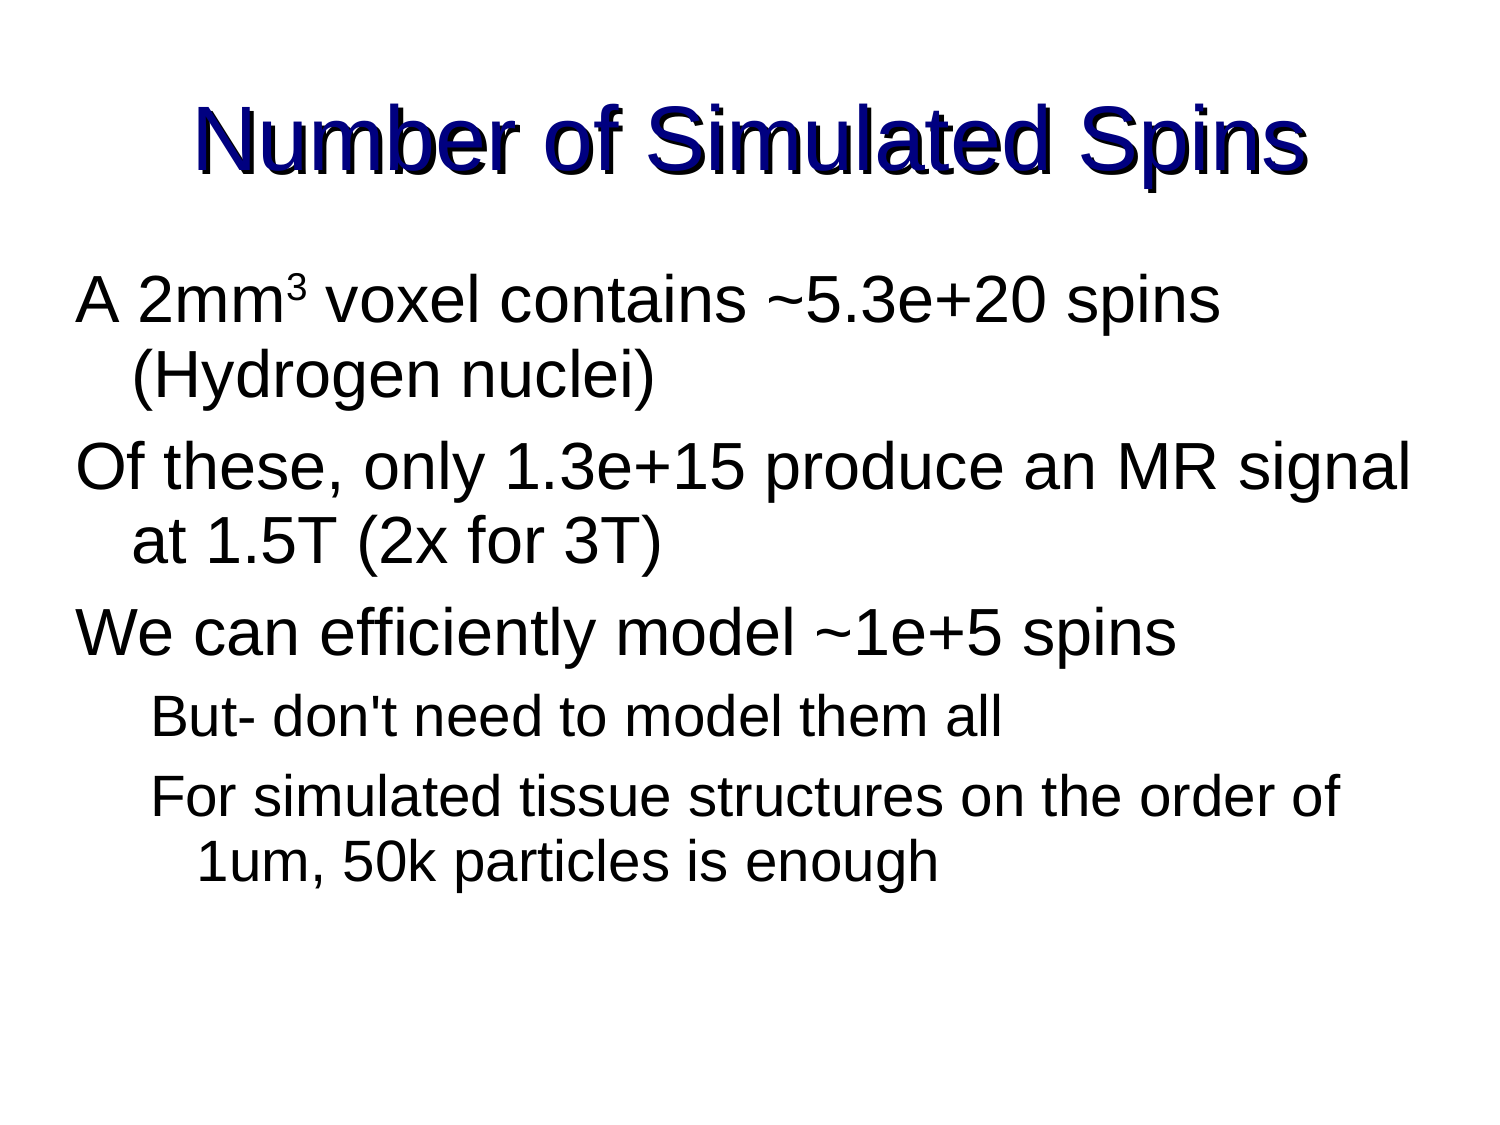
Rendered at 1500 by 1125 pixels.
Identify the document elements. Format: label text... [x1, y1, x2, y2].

title Number of Simulated Spins [75, 52, 1426, 226]
list A 2mm3 voxel contains ~5.3e+20 spins (Hydrogen nuclei) Of these, only 1.3e+15 produce an MR signal at 1.5T (2x for 3T) We can efficiently model ~1e+5 spins But- don't need to model them all For simulated tissue structures on the order of 1um, 50k particles is enough [75, 262, 1426, 991]
